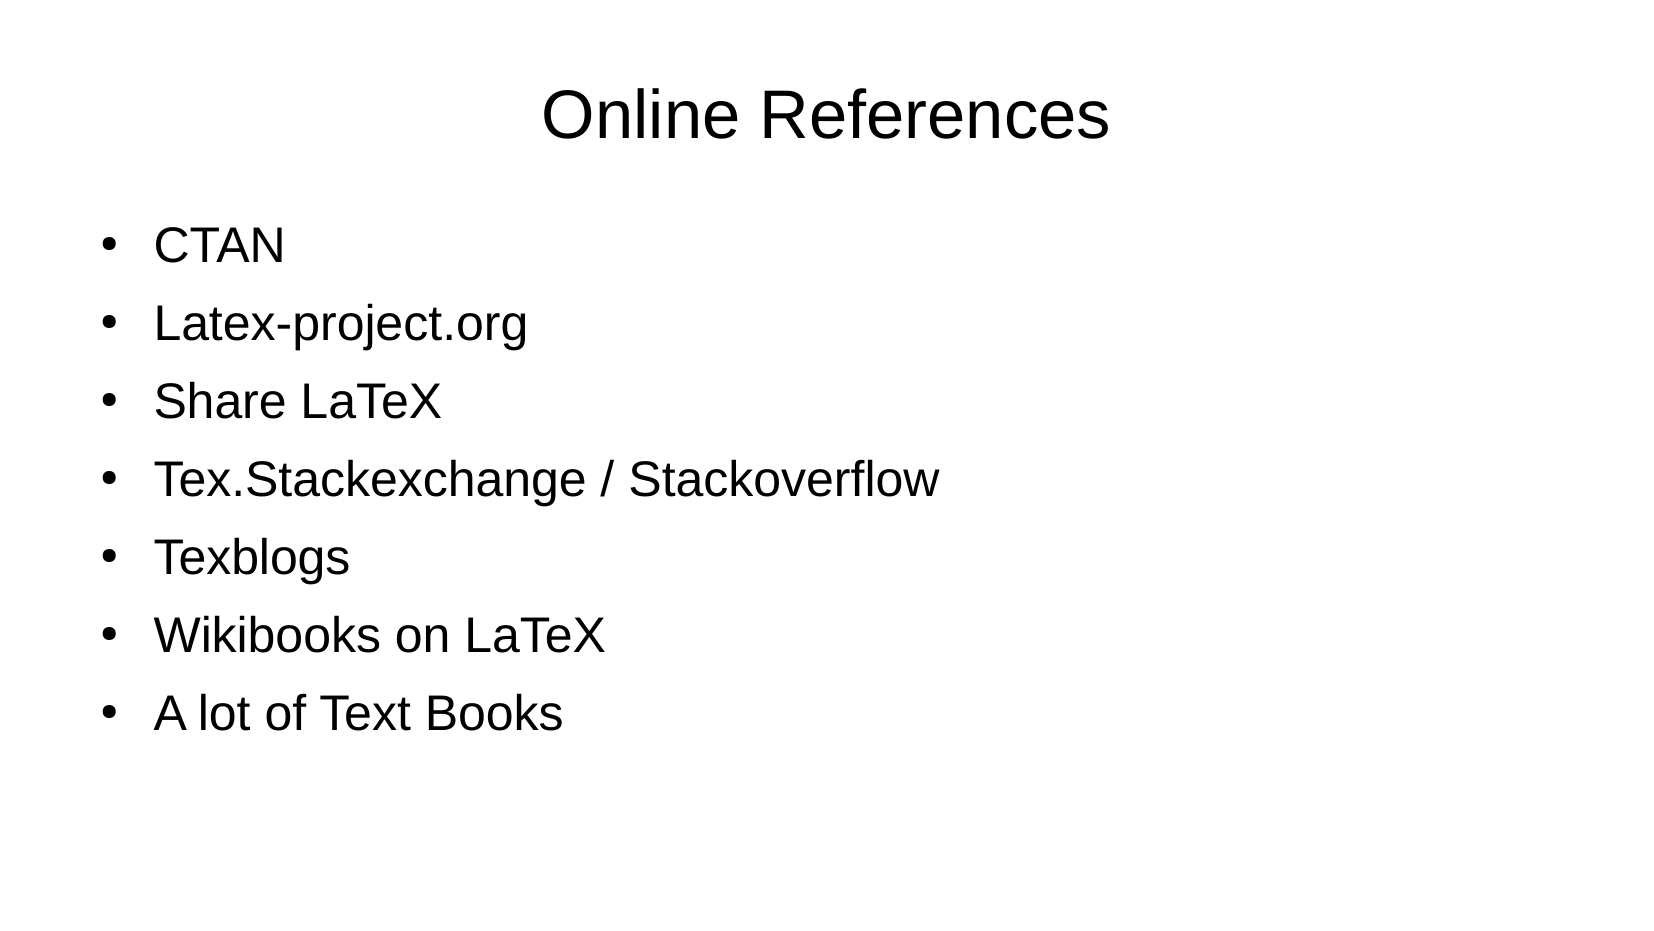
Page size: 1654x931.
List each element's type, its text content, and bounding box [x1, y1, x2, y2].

list CTAN Latex-project.org Share LaTeX Tex.Stackexchange / Stackoverflow Texblogs Wikibooks on LaTeX A lot of Text Books [82, 217, 1571, 758]
title Online References [82, 37, 1571, 193]
